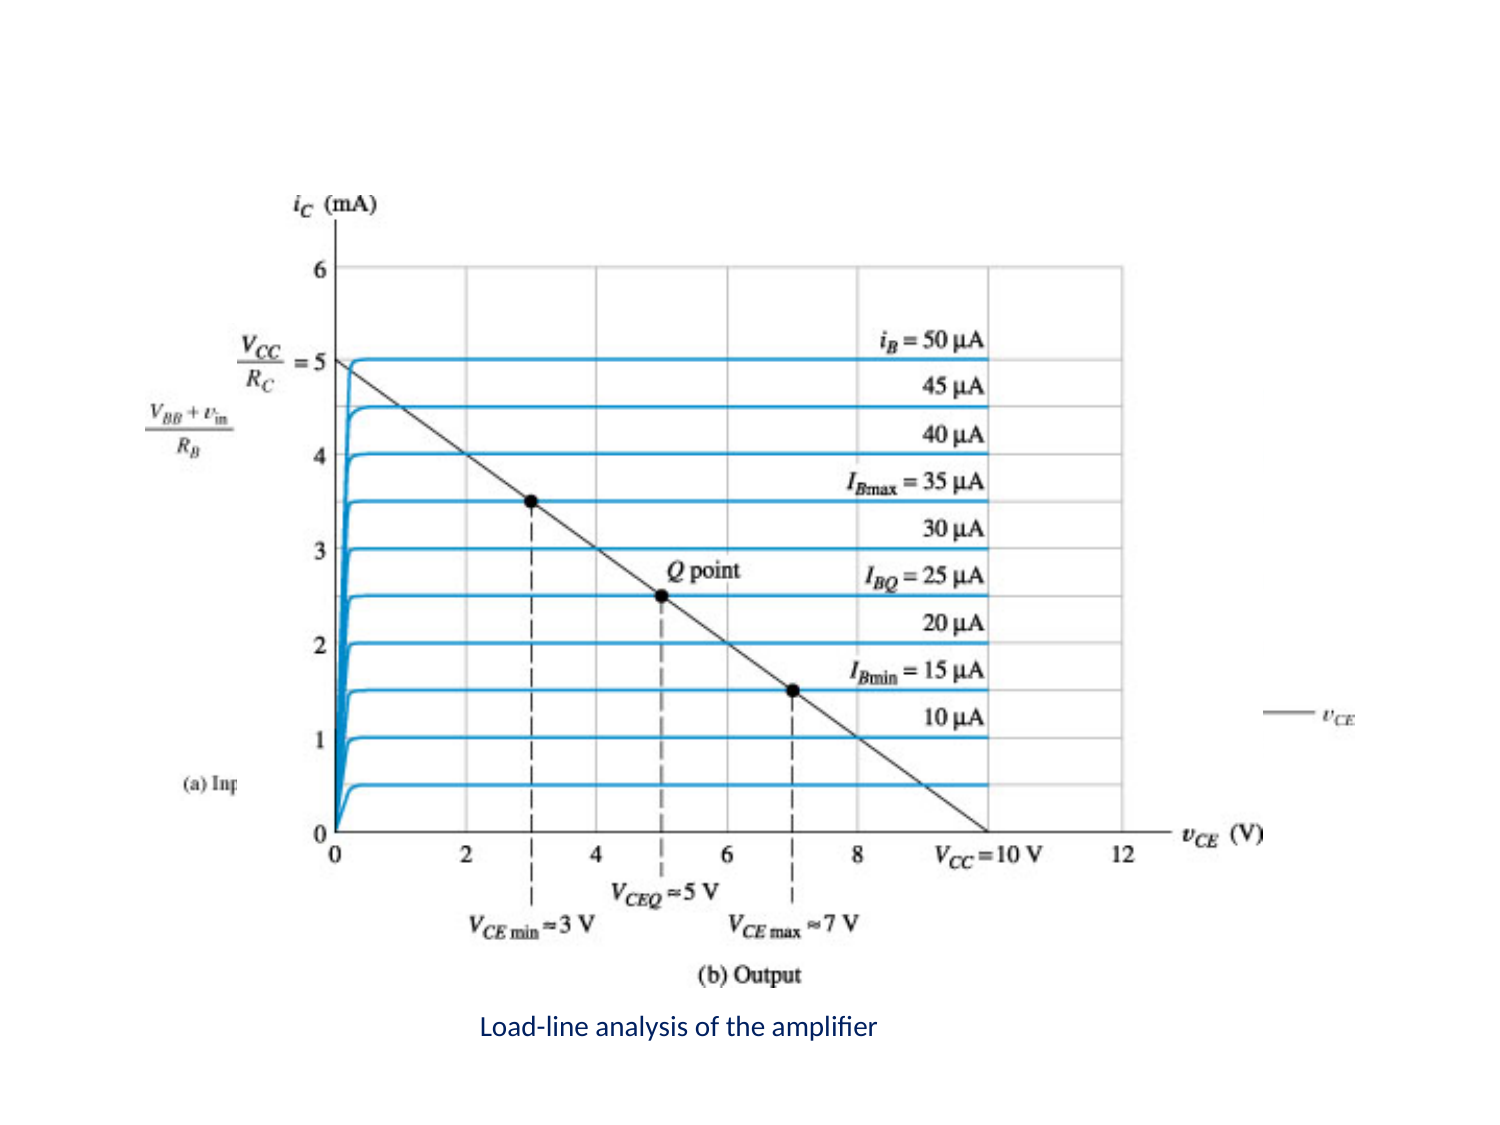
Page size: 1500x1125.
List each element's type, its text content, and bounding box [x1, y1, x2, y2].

picture [145, 195, 1355, 988]
text_box Load-line analysis of the amplifier [464, 999, 894, 1051]
